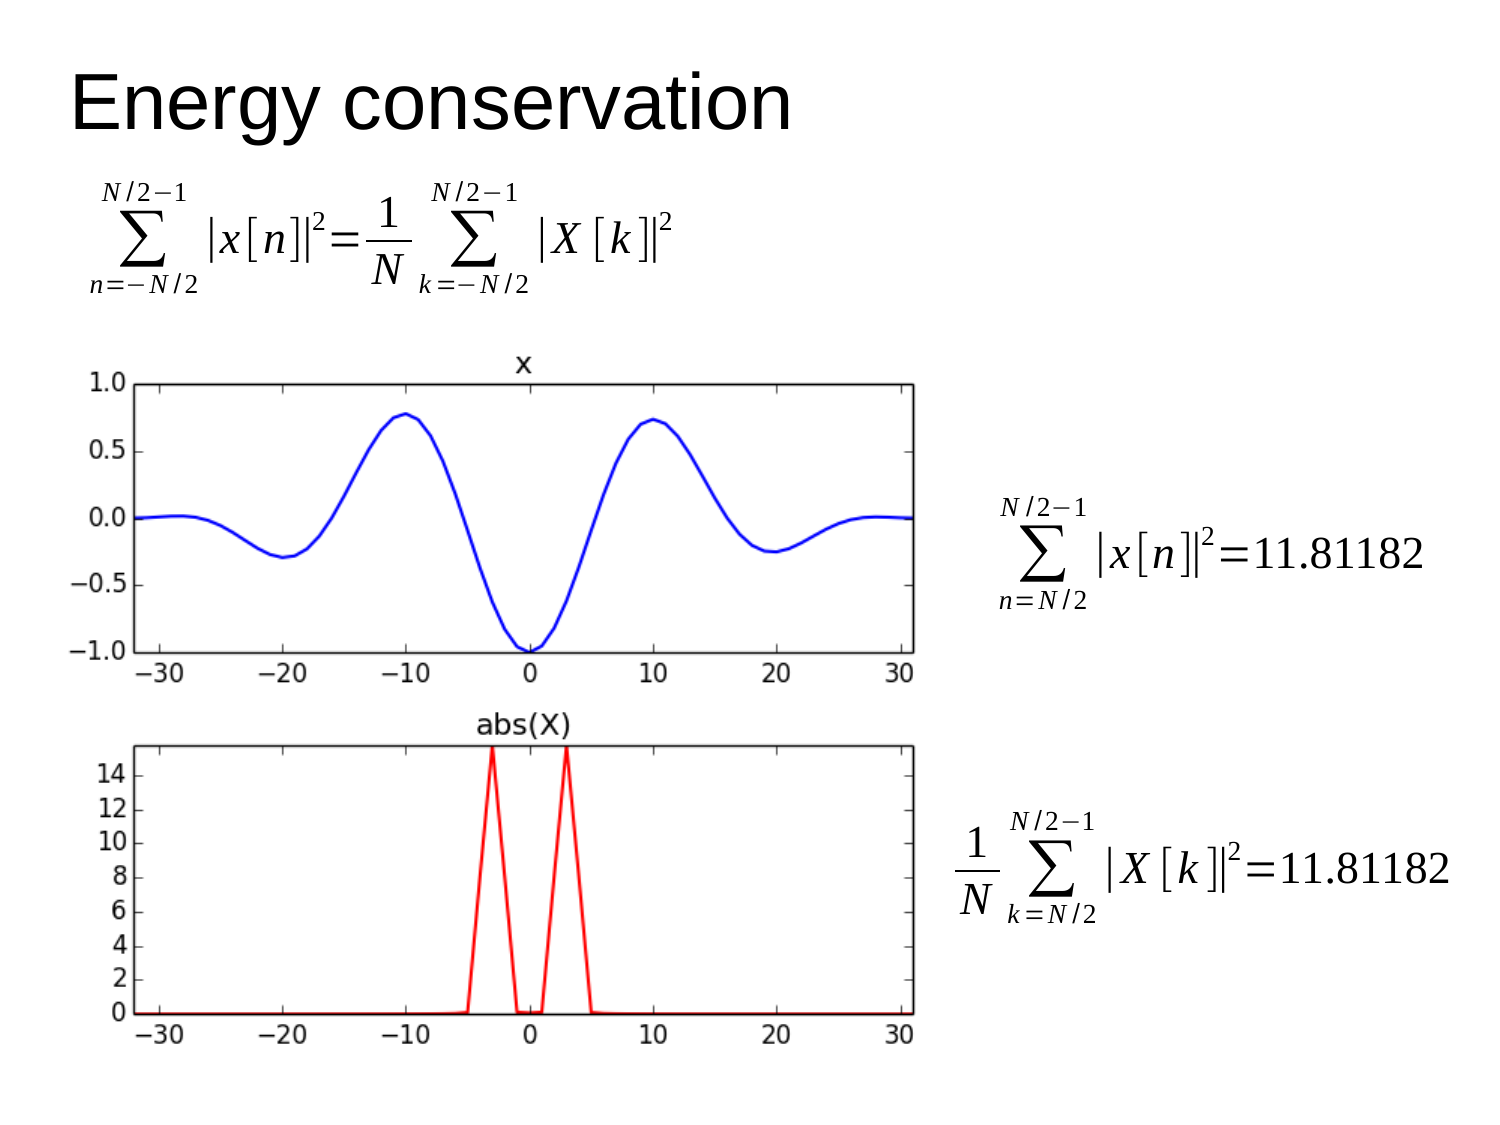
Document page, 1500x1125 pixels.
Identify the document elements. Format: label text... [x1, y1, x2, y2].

title Energy conservation [69, 27, 1420, 178]
chart [946, 806, 1454, 931]
chart [82, 176, 680, 300]
picture [42, 324, 943, 1075]
chart [992, 491, 1429, 616]
